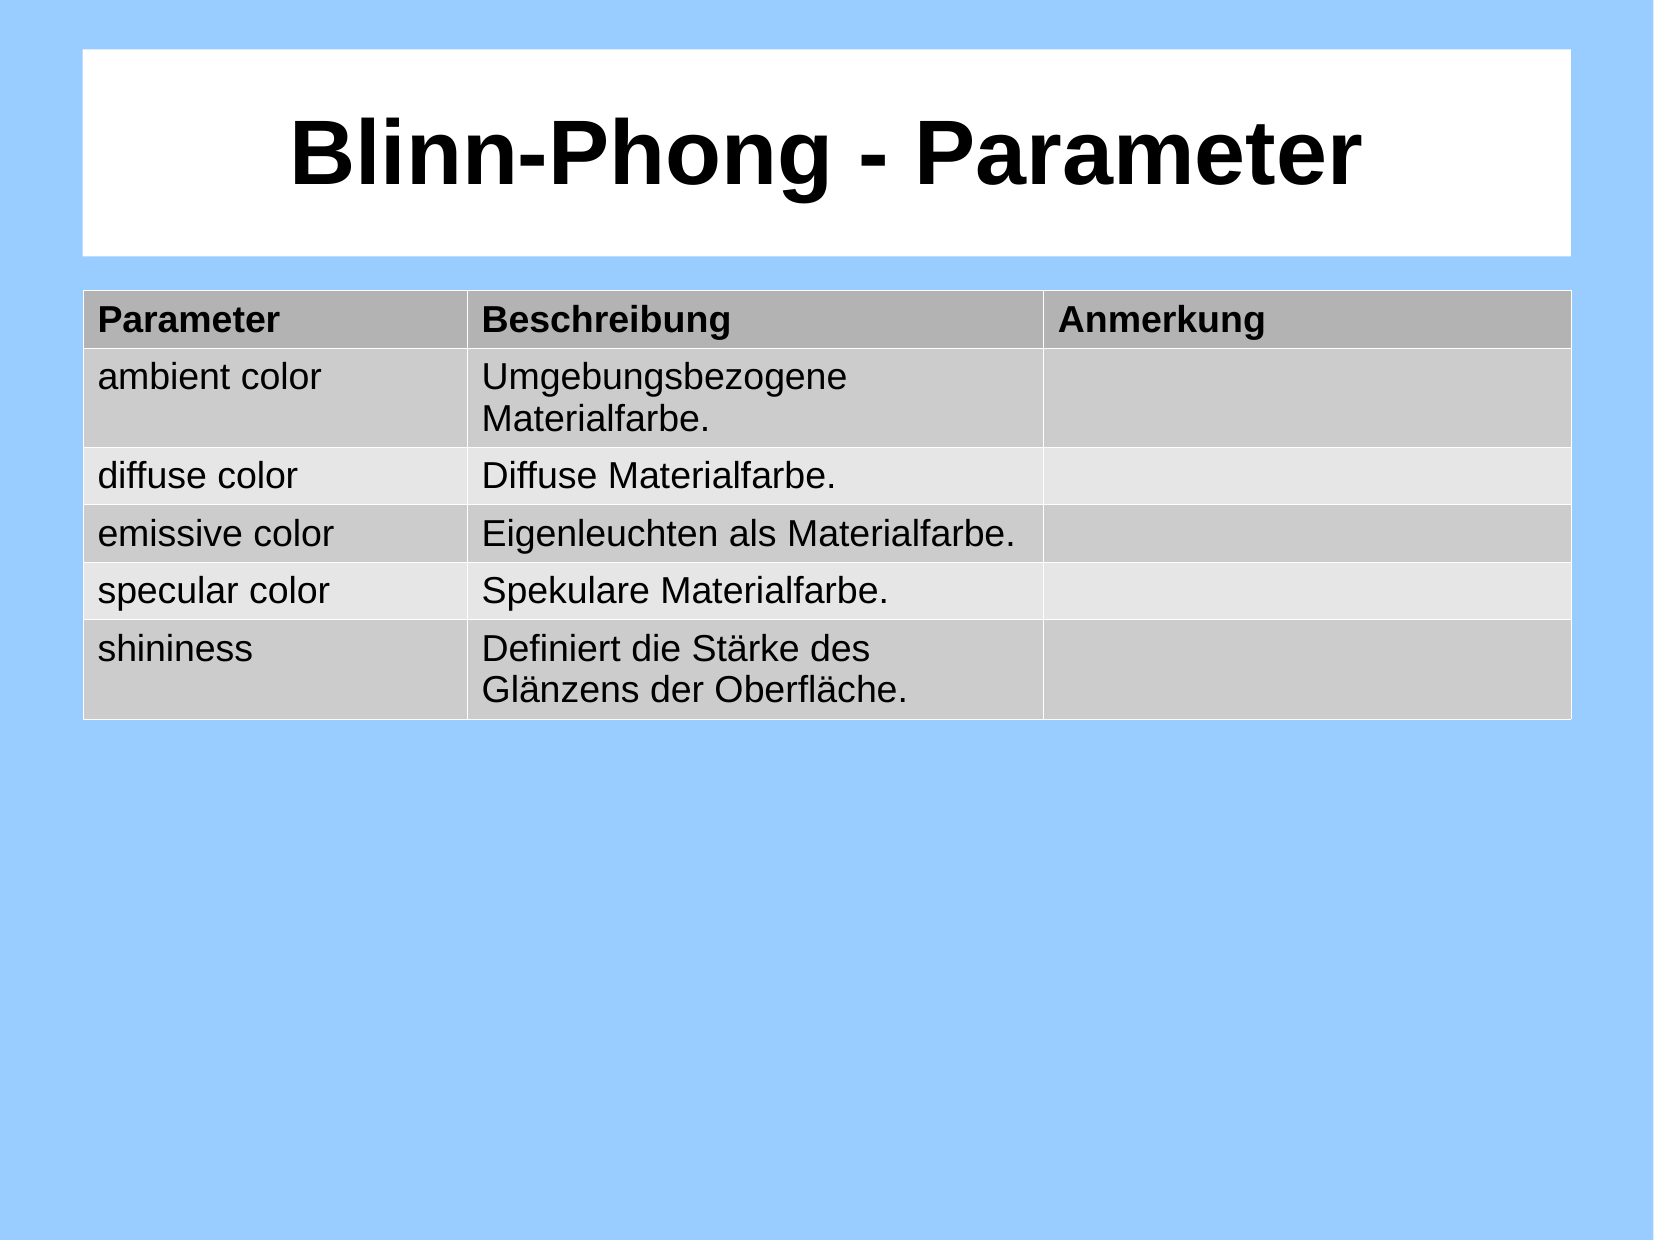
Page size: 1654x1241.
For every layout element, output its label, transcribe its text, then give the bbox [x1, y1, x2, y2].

table_cell diffuse color [84, 448, 467, 504]
table_cell Diffuse Materialfarbe. [468, 448, 1043, 504]
table_cell specular color [84, 563, 467, 619]
table_cell ambient color [84, 349, 467, 447]
table_cell Spekulare Materialfarbe. [468, 563, 1043, 619]
table_header Anmerkung [1044, 291, 1571, 348]
table_cell [1044, 448, 1571, 504]
table_cell [1044, 349, 1571, 447]
table_cell [1044, 505, 1571, 562]
title Blinn-Phong - Parameter [82, 49, 1571, 257]
table_cell shininess [84, 620, 467, 719]
table_header Parameter [84, 291, 467, 348]
table_header Beschreibung [468, 291, 1043, 348]
table_cell Eigenleuchten als Materialfarbe. [468, 505, 1043, 562]
table_cell Umgebungsbezogene Materialfarbe. [468, 349, 1043, 447]
table_cell [1044, 563, 1571, 619]
table_cell [1044, 620, 1571, 719]
table_cell Definiert die Stärke des Glänzens der Oberfläche. [468, 620, 1043, 719]
table_cell emissive color [84, 505, 467, 562]
